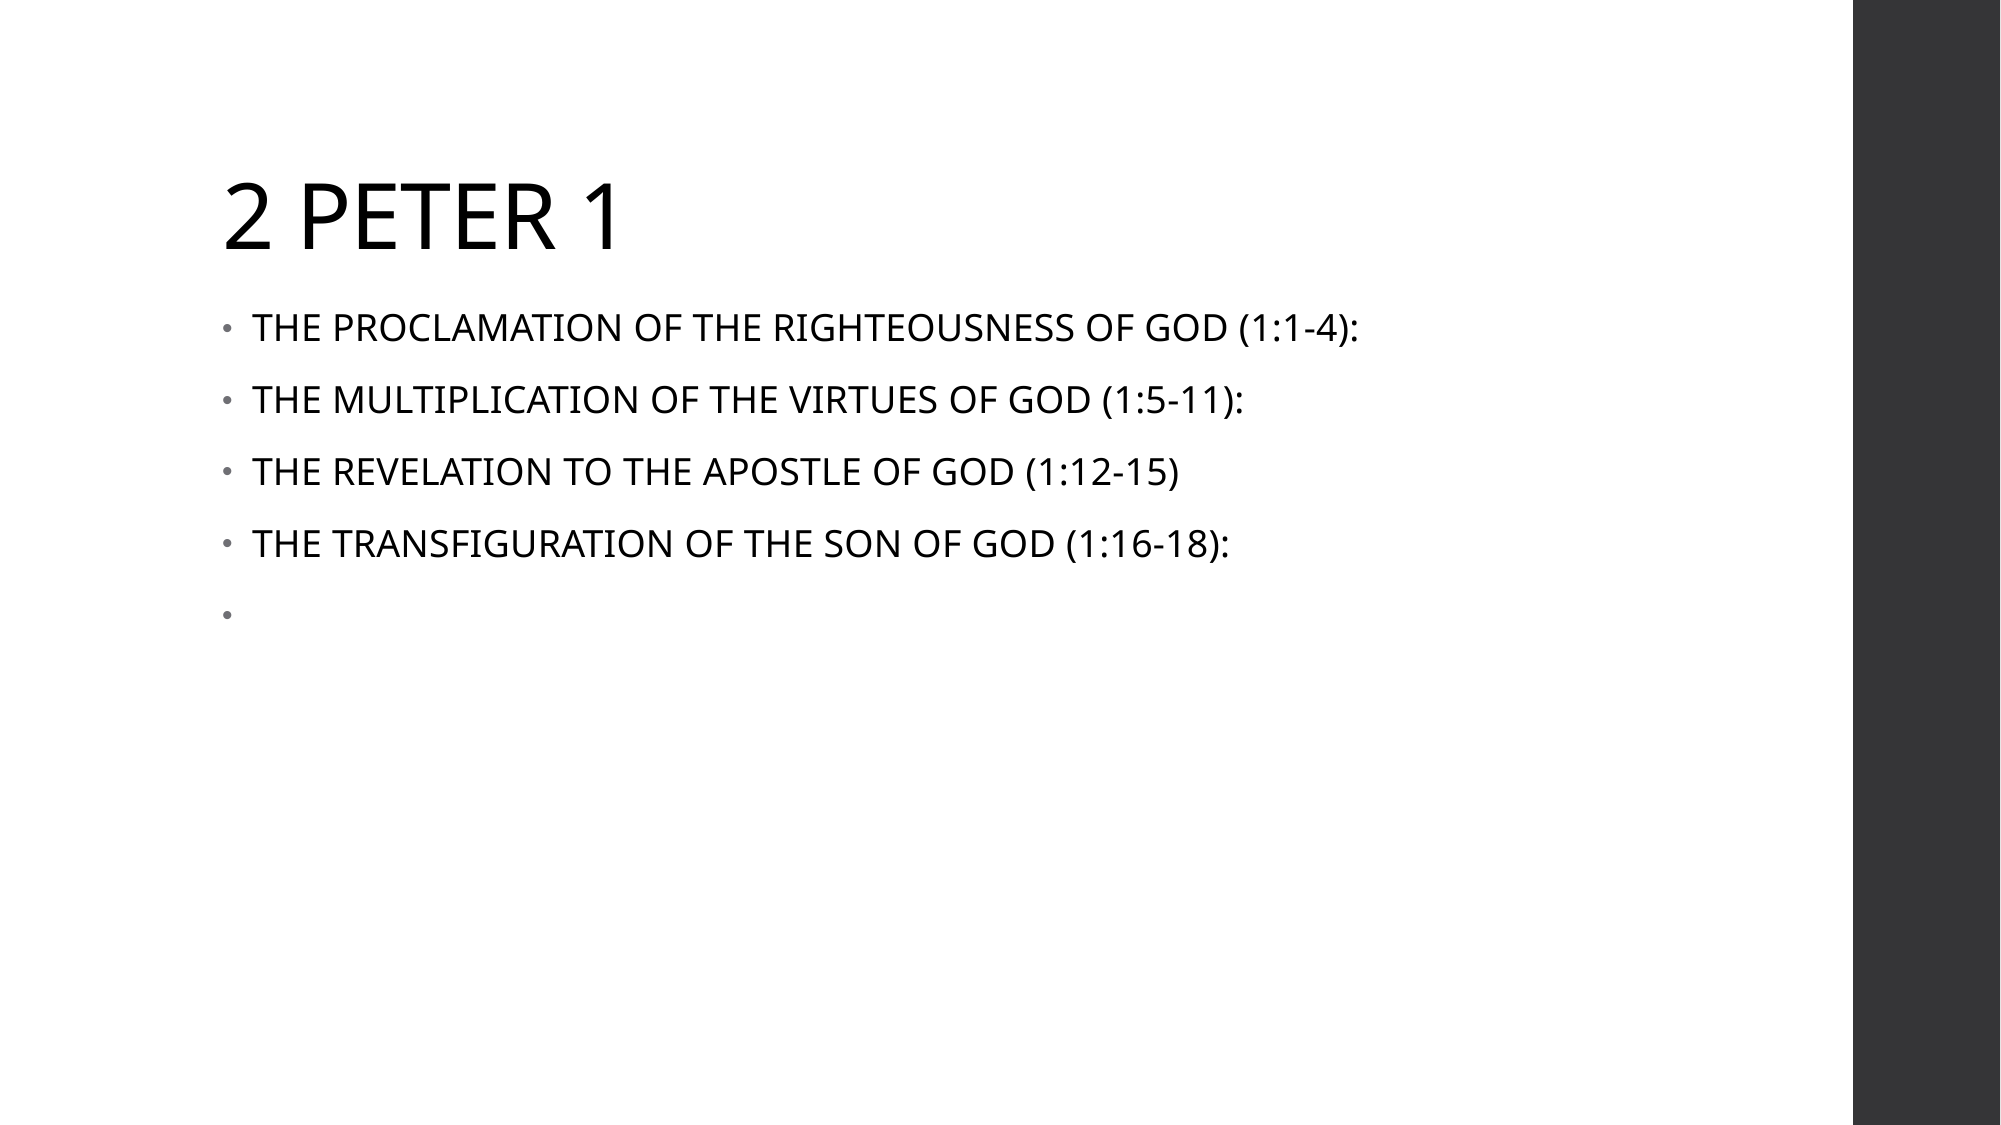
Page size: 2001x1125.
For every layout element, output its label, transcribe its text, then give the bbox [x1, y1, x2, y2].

title 2 PETER 1 [206, 60, 1797, 278]
list THE PROCLAMATION OF THE RIGHTEOUSNESS OF GOD (1:1-4): THE MULTIPLICATION OF THE VIRTUES OF GOD (1:5-11): THE REVELATION TO THE APOSTLE OF GOD (1:12-15) THE TRANSFIGURATION OF THE SON OF GOD (1:16-18): [206, 299, 1617, 1014]
